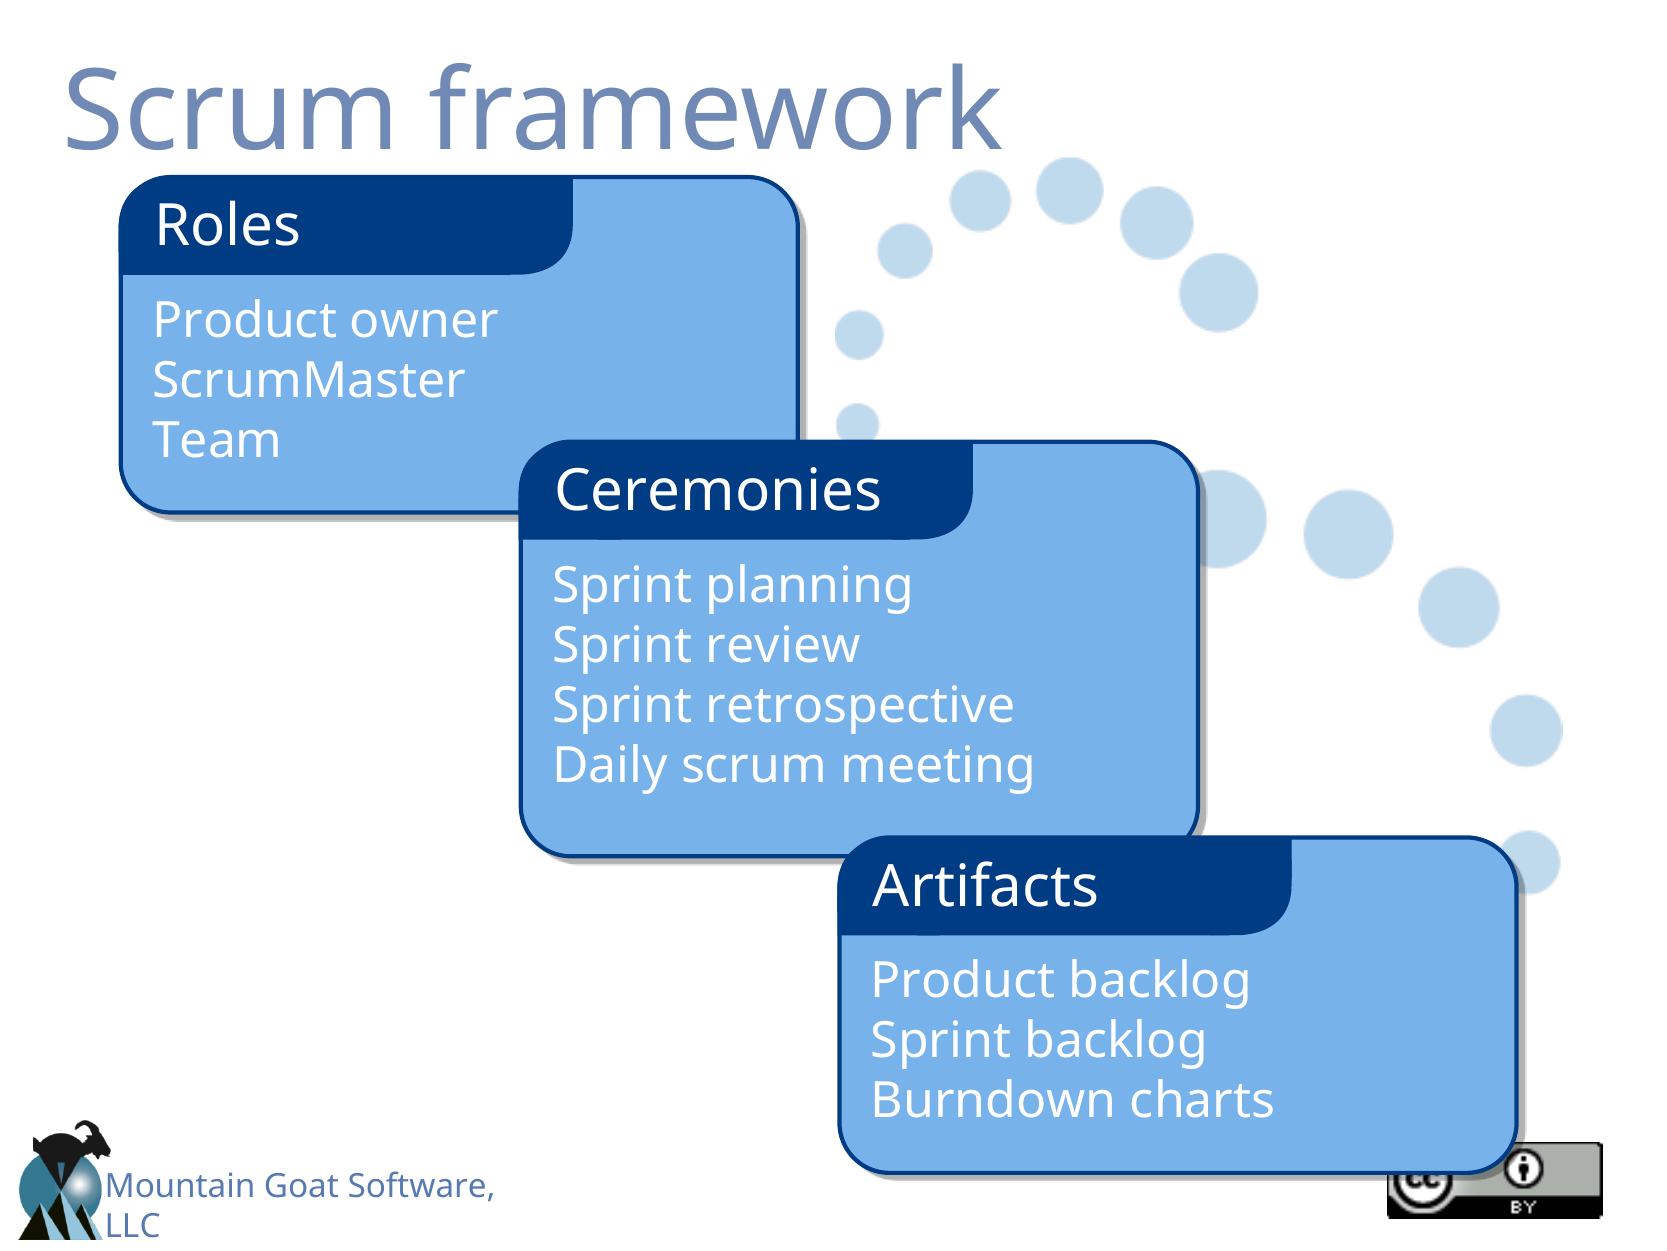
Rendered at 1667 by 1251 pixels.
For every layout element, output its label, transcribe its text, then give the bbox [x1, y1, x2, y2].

text_box Product owner ScrumMaster Team [143, 279, 605, 496]
text_box Roles [145, 179, 494, 271]
text_box Product backlog Sprint backlog Burndown charts [862, 939, 1482, 1157]
text_box Artifacts [864, 839, 1213, 932]
text_box [118, 177, 1517, 1173]
text_box Ceremonies [545, 443, 934, 536]
text_box Sprint planning Sprint review Sprint retrospective Daily scrum meeting [543, 543, 1148, 828]
picture [835, 194, 1563, 1096]
picture [835, 857, 845, 1096]
picture [1387, 1142, 1603, 1219]
picture [18, 1120, 111, 1240]
title Scrum framework [56, 18, 1609, 194]
